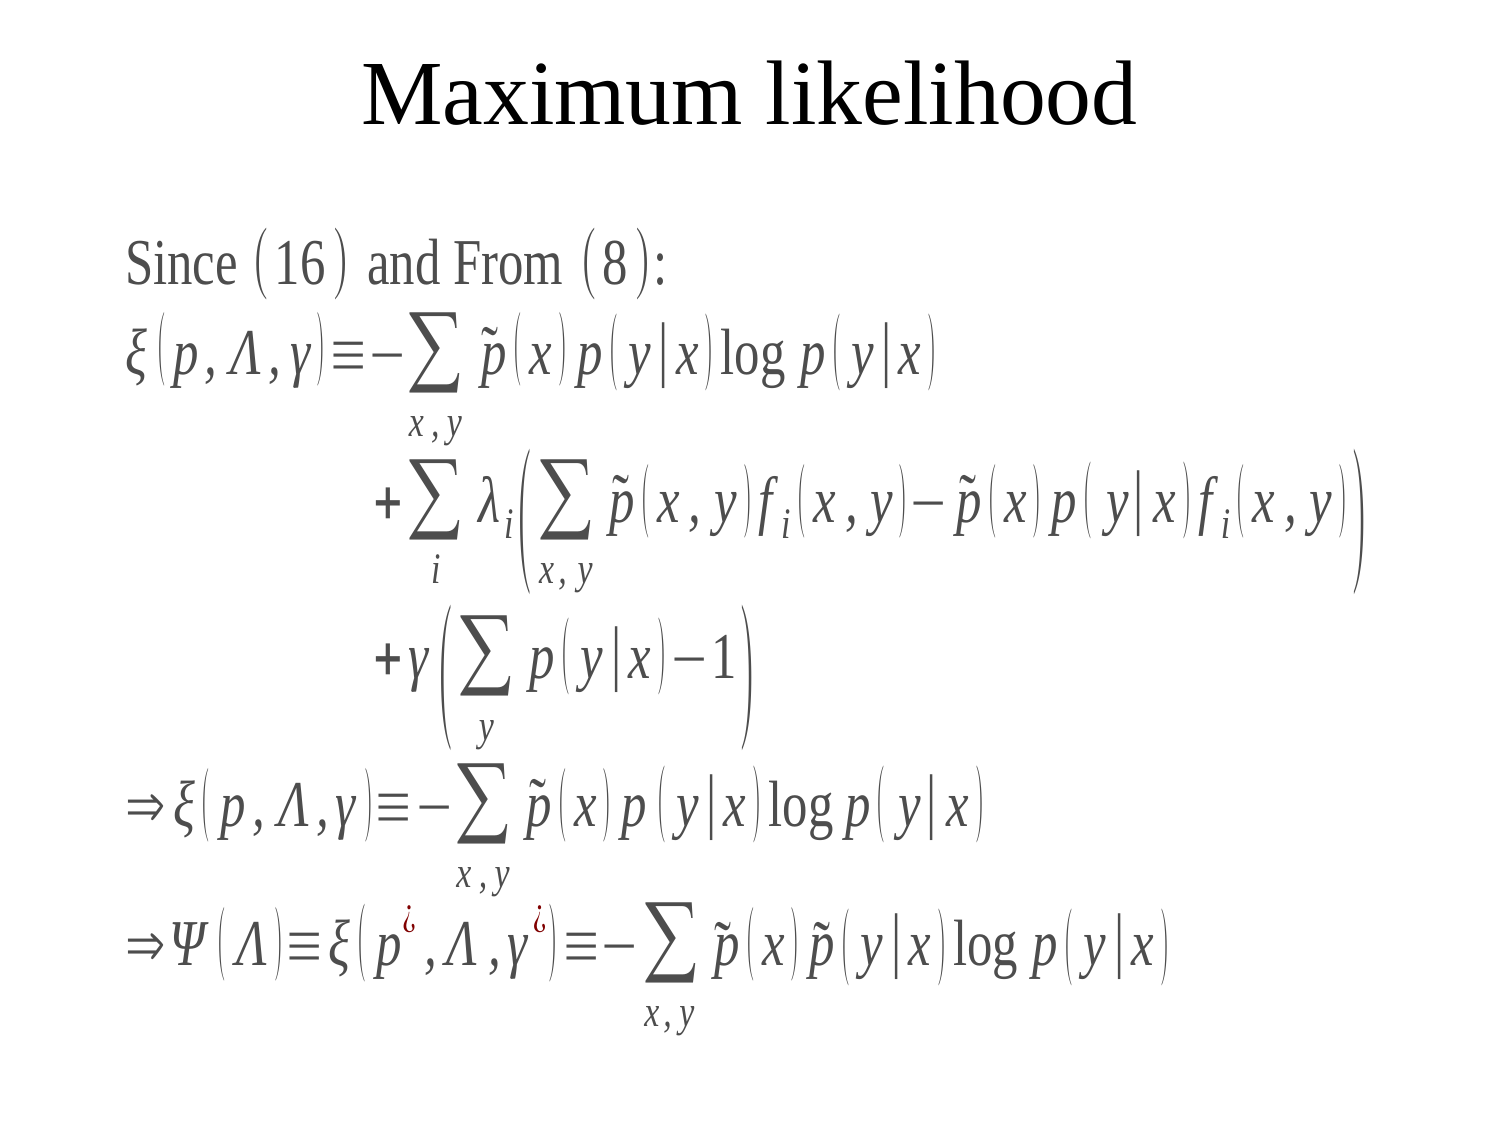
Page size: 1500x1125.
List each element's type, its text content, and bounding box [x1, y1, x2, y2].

chart [112, 223, 1388, 1038]
title Maximum likelihood [112, 24, 1388, 151]
